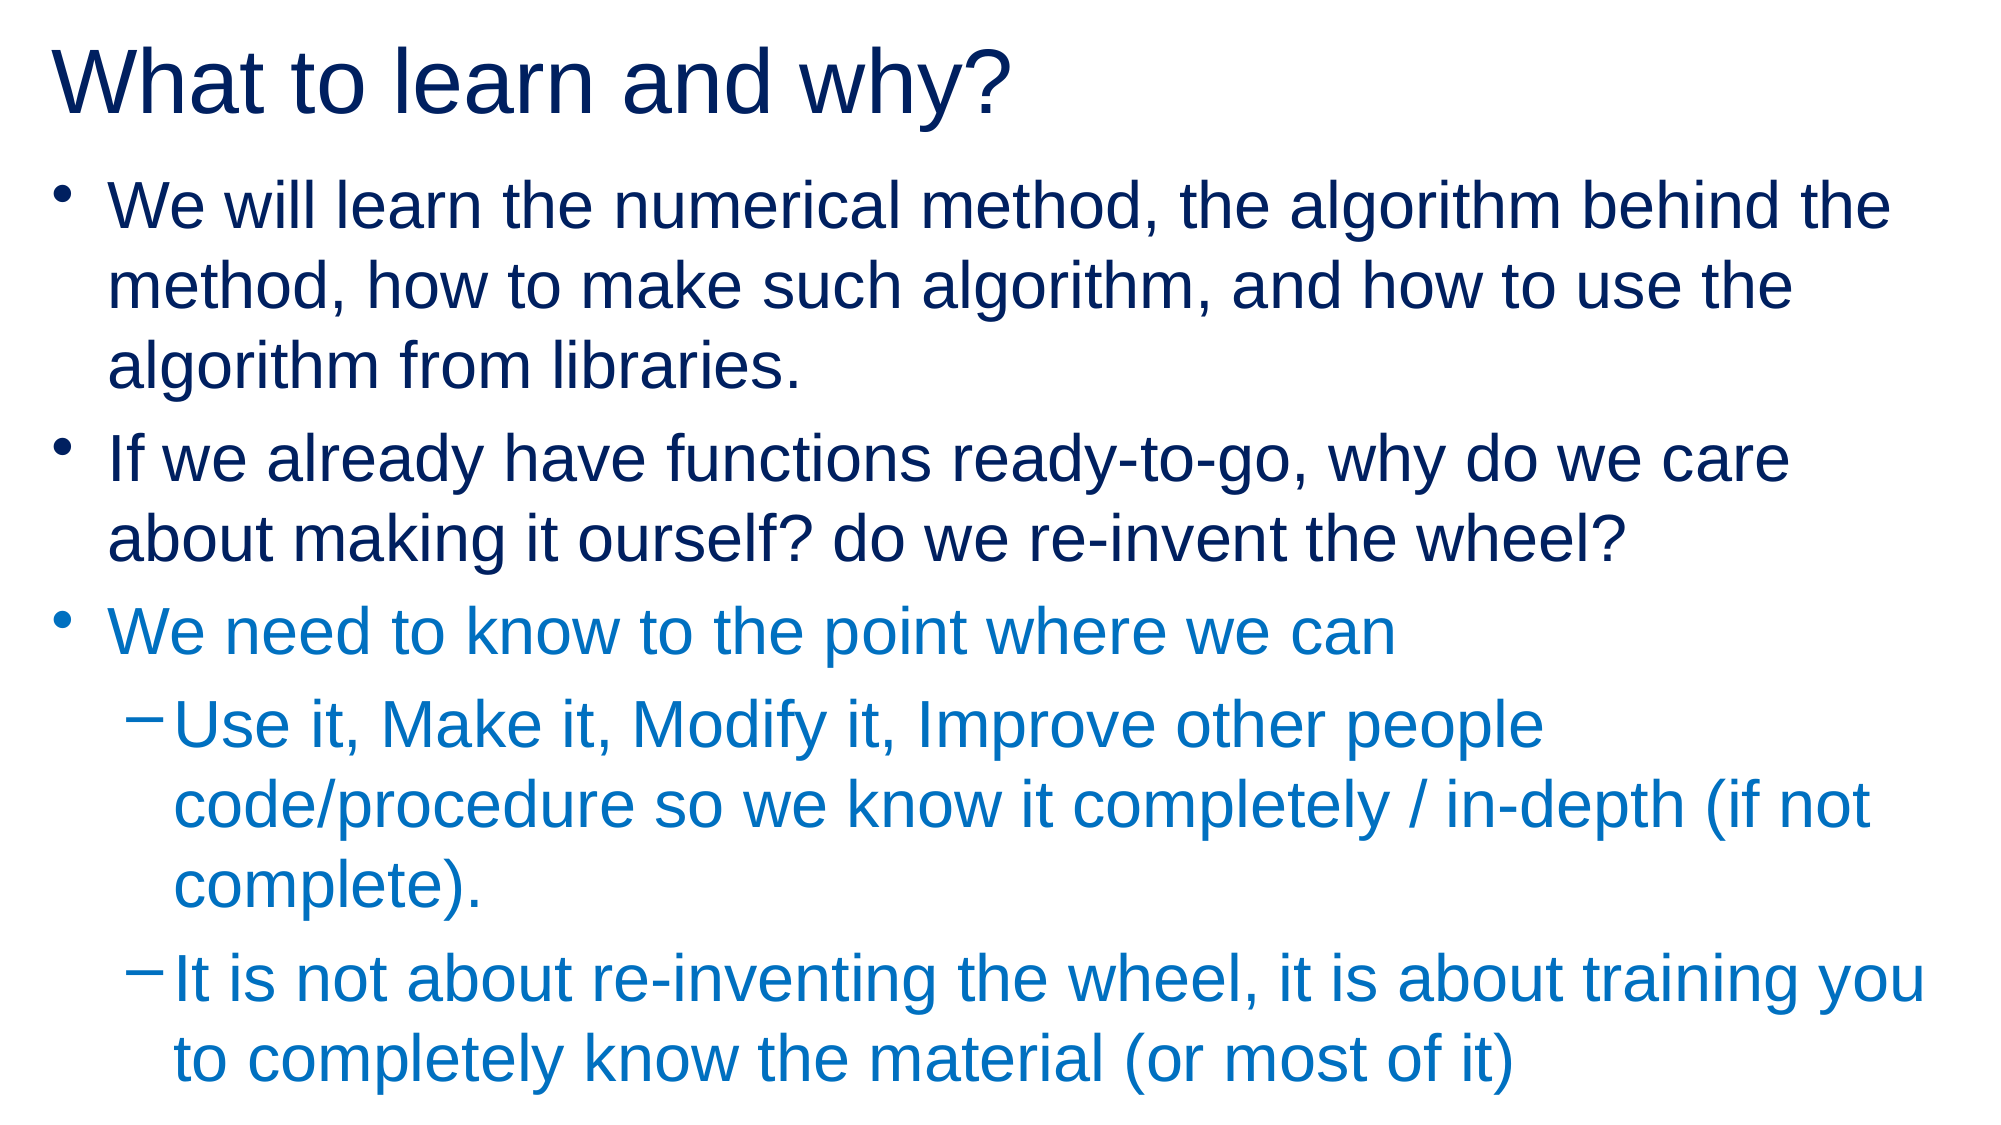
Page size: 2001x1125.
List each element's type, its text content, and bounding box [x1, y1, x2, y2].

title What to learn and why? [36, 28, 1968, 126]
slide_number [1433, 1024, 1900, 1103]
list We will learn the numerical method, the algorithm behind the method, how to make such algorithm, and how to use the algorithm from libraries. If we already have functions ready-to-go, why do we care about making it ourself? do we re-invent the wheel? We need to know to the point where we can Use it, Make it, Modify it, Improve other people code/procedure so we know it completely / in-depth (if not complete). It is not about re-inventing the wheel, it is about training you to completely know the material (or most of it) [36, 154, 1970, 1102]
